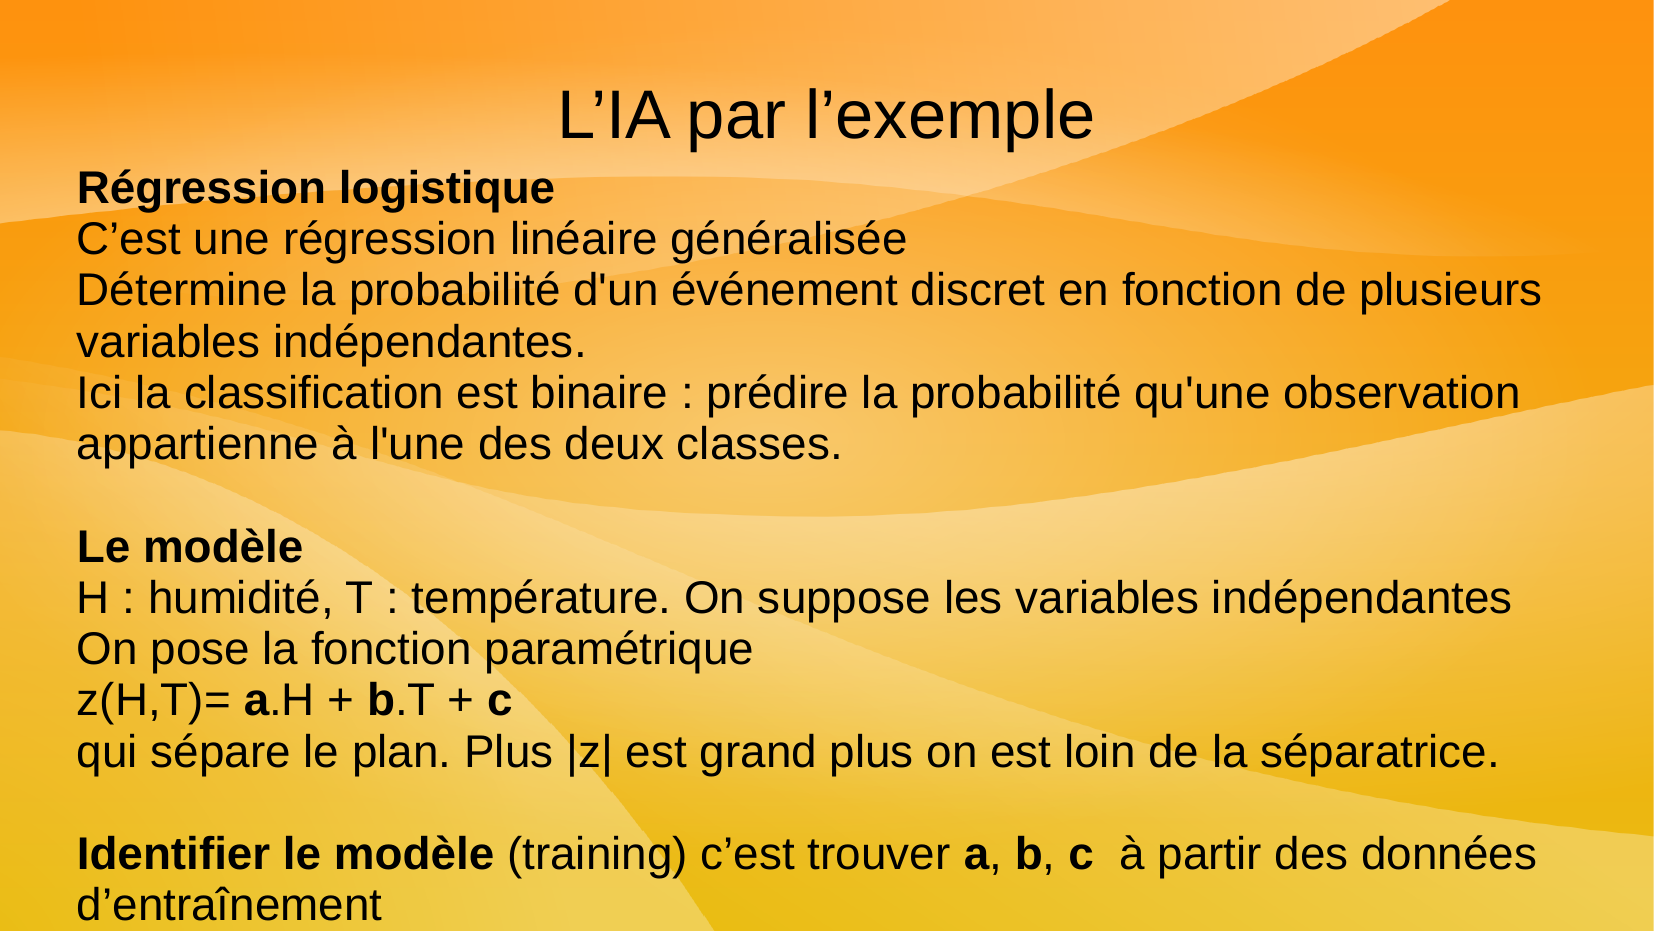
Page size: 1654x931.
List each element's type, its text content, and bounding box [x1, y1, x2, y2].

title L’IA par l’exemple [82, 37, 1571, 193]
subtitle Régression logistique C’est une régression linéaire généralisée Détermine la probabilité d'un événement discret en fonction de plusieurs variables indépendantes. Ici la classification est binaire : prédire la probabilité qu'une observation appartienne à l'une des deux classes. Le modèle H : humidité, T : température. On suppose les variables indépendantes On pose la fonction paramétrique z(H,T)= a.H + b.T + c qui sépare le plan. Plus |z| est grand plus on est loin de la séparatrice. Identifier le modèle (training) c’est trouver a, b, c à partir des données d’entraînement [76, 161, 1565, 931]
picture [0, 0, 1654, 931]
